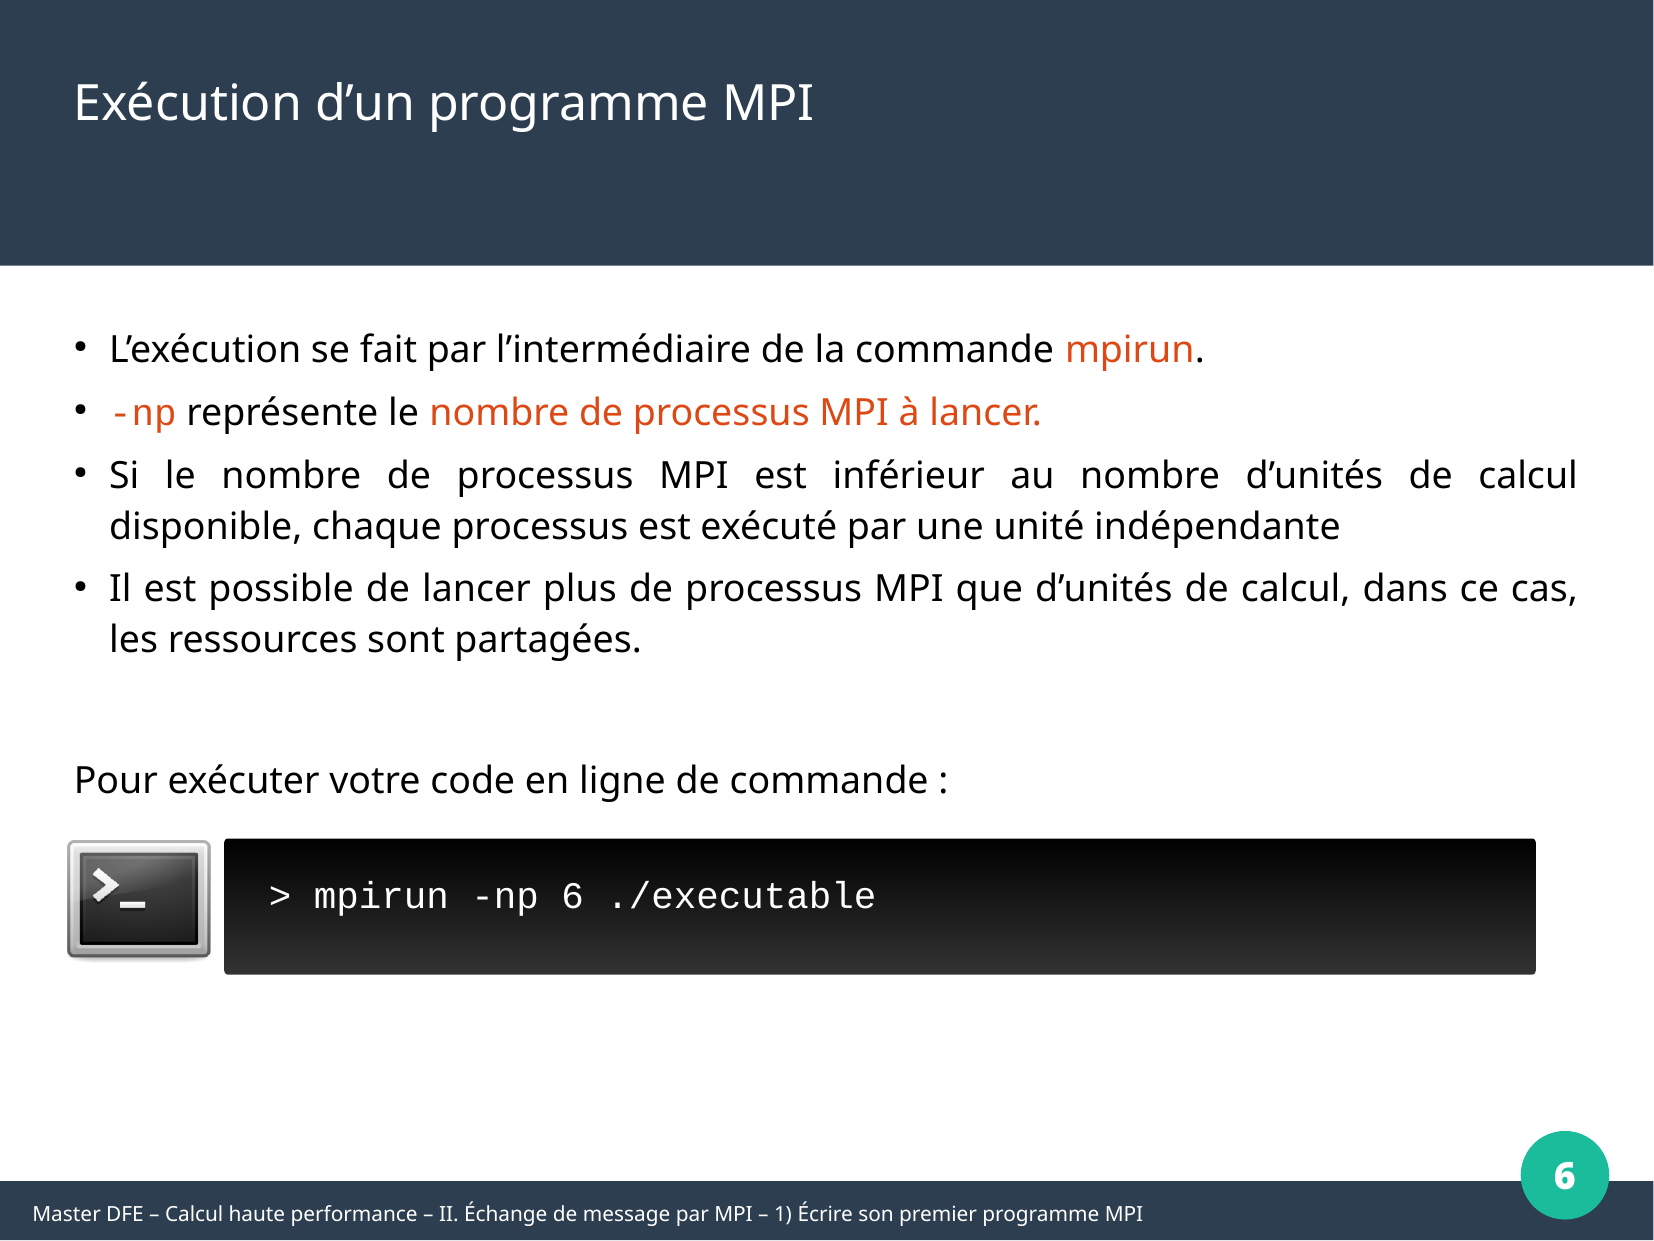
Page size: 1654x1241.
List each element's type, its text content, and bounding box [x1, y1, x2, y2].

text_box [224, 839, 1536, 975]
text_box > mpirun -np 6 ./executable [253, 870, 1524, 963]
picture [64, 840, 213, 963]
text_box Master DFE – Calcul haute performance – II. Échange de message par MPI – 1) Écrire son premier programme MPI [17, 1191, 1436, 1235]
text_box Pour exécuter votre code en ligne de commande : [59, 745, 1595, 839]
text_box L’exécution se fait par l’intermédiaire de la commande mpirun. -np représente le nombre de processus MPI à lancer. Si le nombre de processus MPI est inférieur au nombre d’unités de calcul disponible, chaque processus est exécuté par une unité indépendante Il est possible de lancer plus de processus MPI que d’unités de calcul, dans ce cas, les ressources sont partagées. [59, 314, 1595, 671]
text_box Exécution d’un programme MPI [59, 59, 1477, 142]
